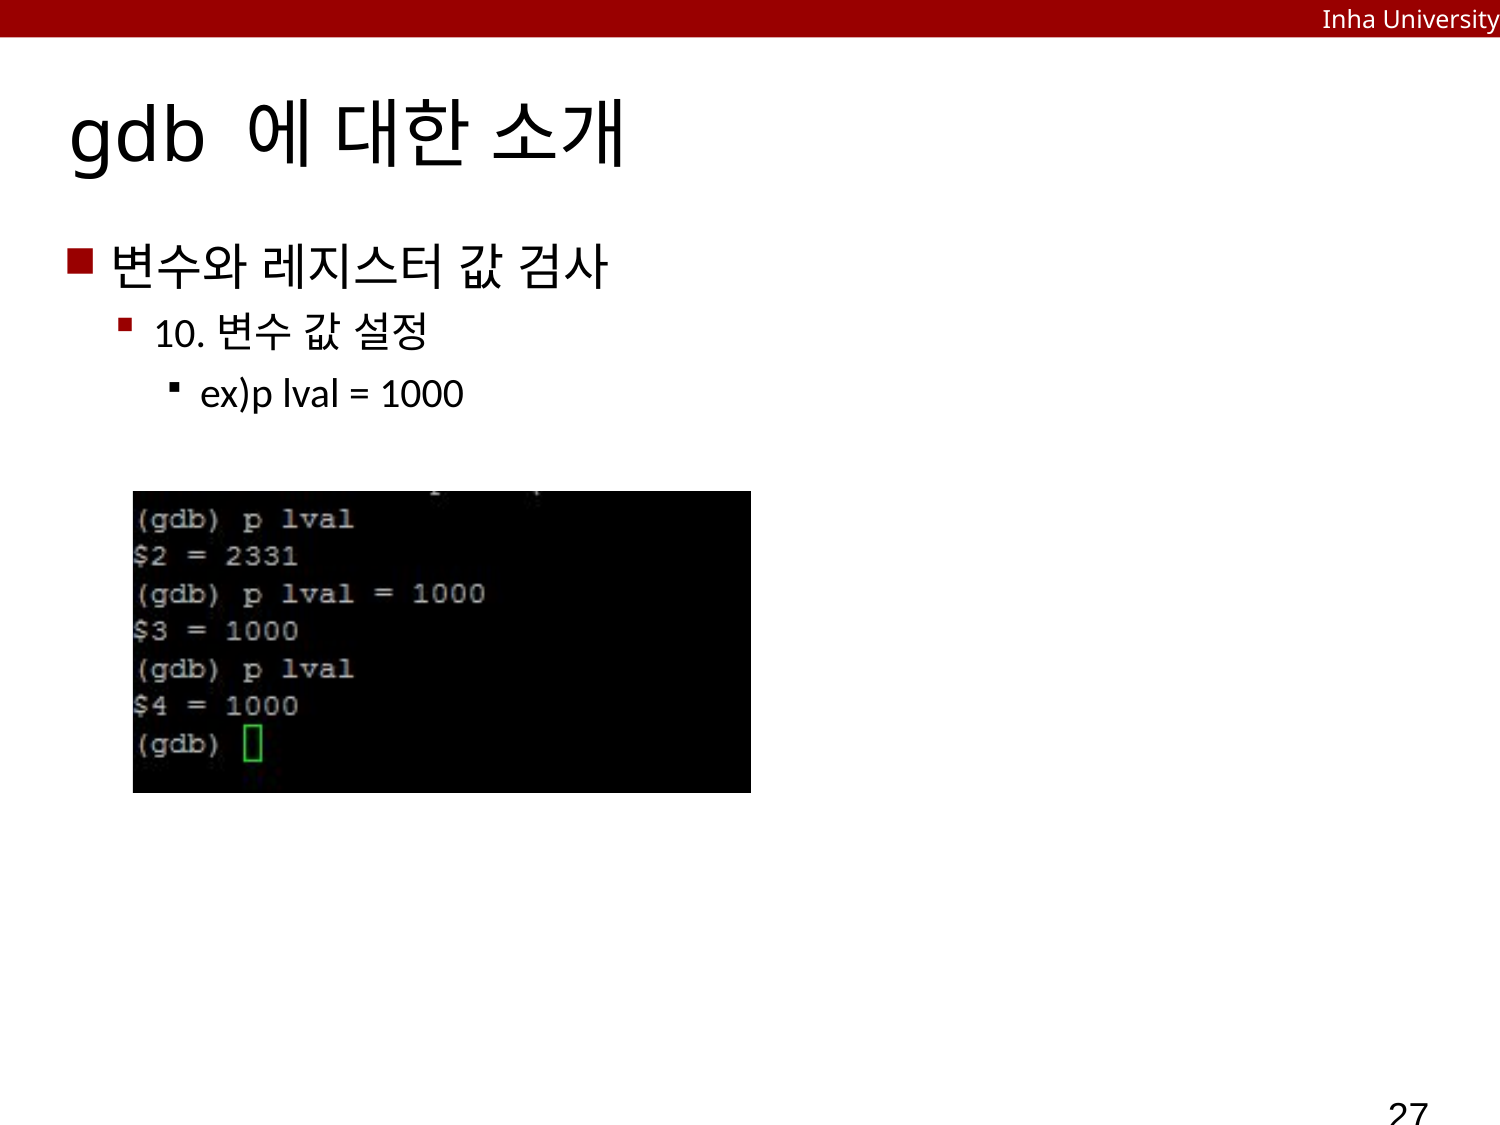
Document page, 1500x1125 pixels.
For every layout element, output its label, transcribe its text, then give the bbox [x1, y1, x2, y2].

list 변수와 레지스터 값 검사 10.변수 값 설정 ex)p lval = 1000 [62, 229, 1438, 1050]
title gdb 에 대한 소개 [62, 41, 1438, 221]
picture [132, 491, 751, 793]
text_box [0, 0, 1500, 38]
text_box Inha University [1322, 3, 1500, 33]
